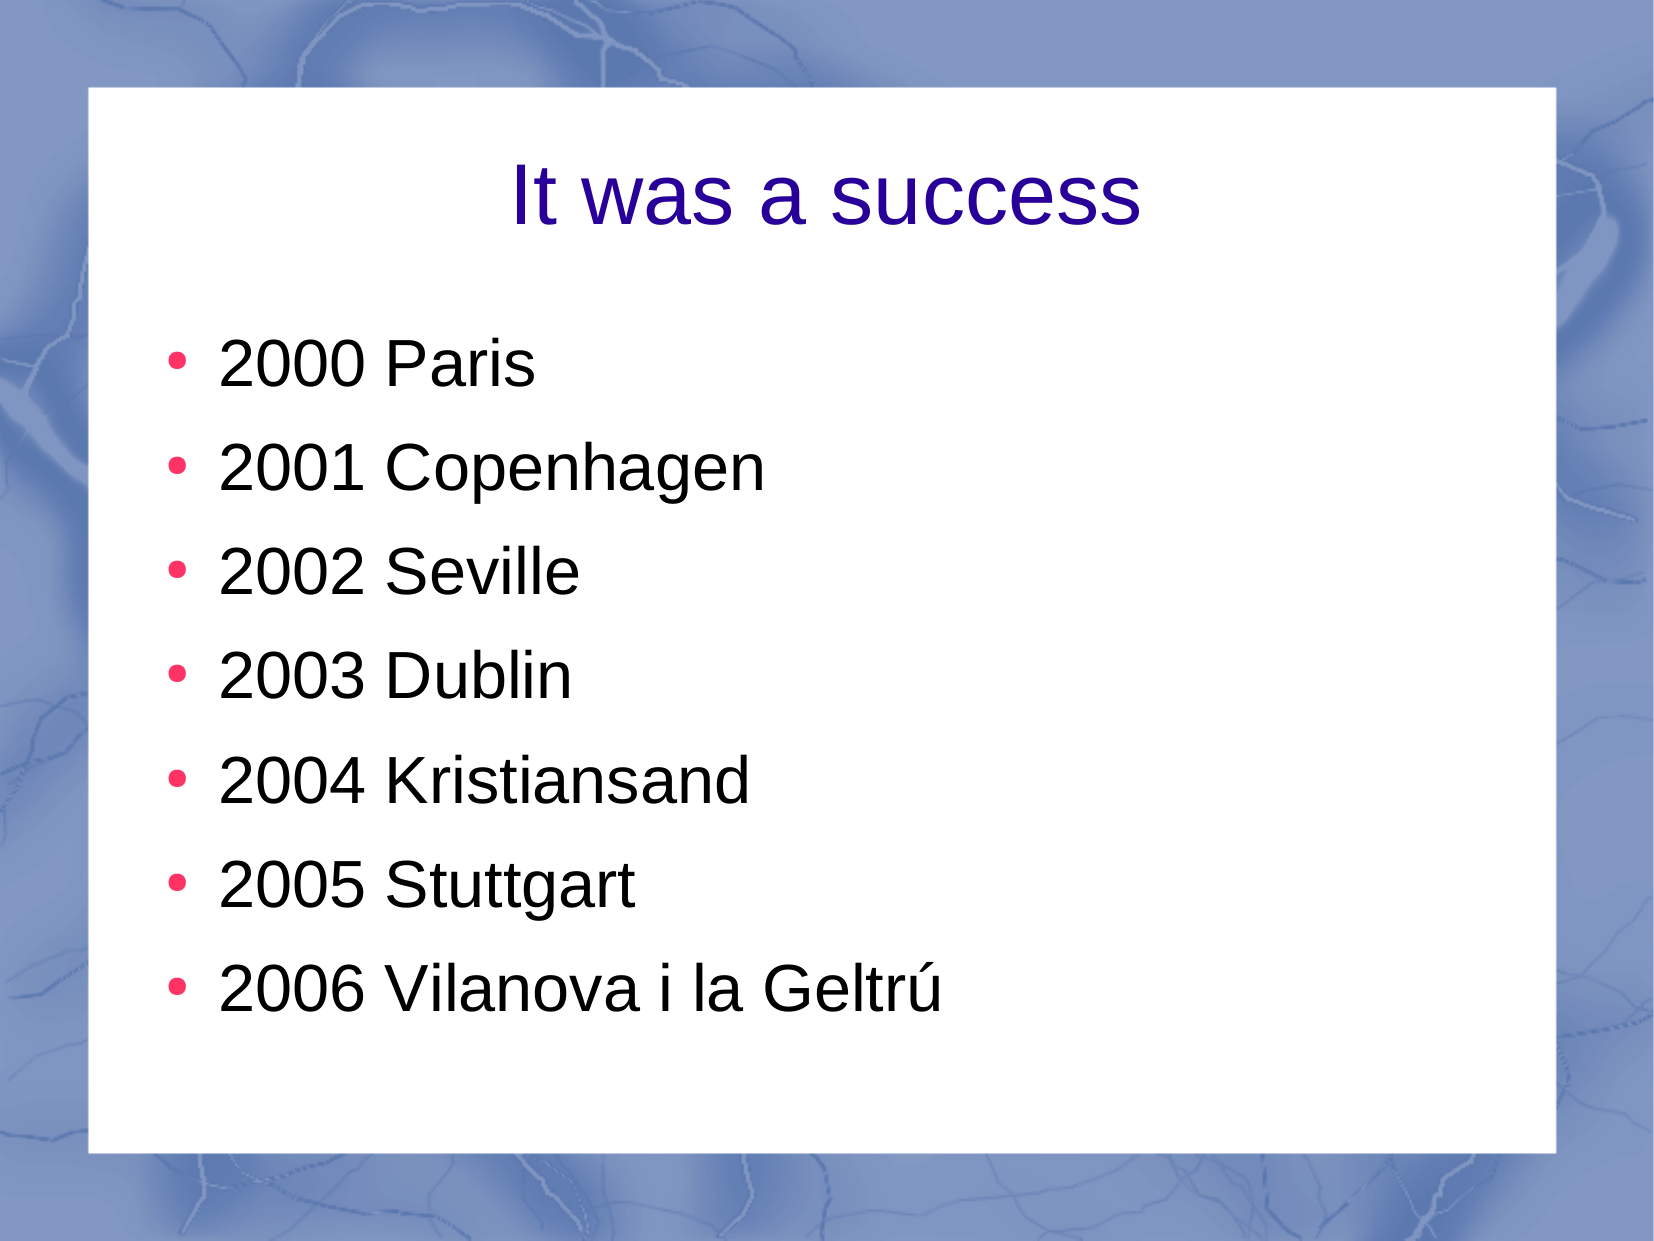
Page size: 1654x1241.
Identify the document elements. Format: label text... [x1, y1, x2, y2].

title It was a success [118, 90, 1536, 298]
list 2000 Paris 2001 Copenhagen 2002 Seville 2003 Dublin 2004 Kristiansand 2005 Stuttgart 2006 Vilanova i la Geltrú [147, 325, 1506, 1045]
picture [0, 0, 1654, 1241]
